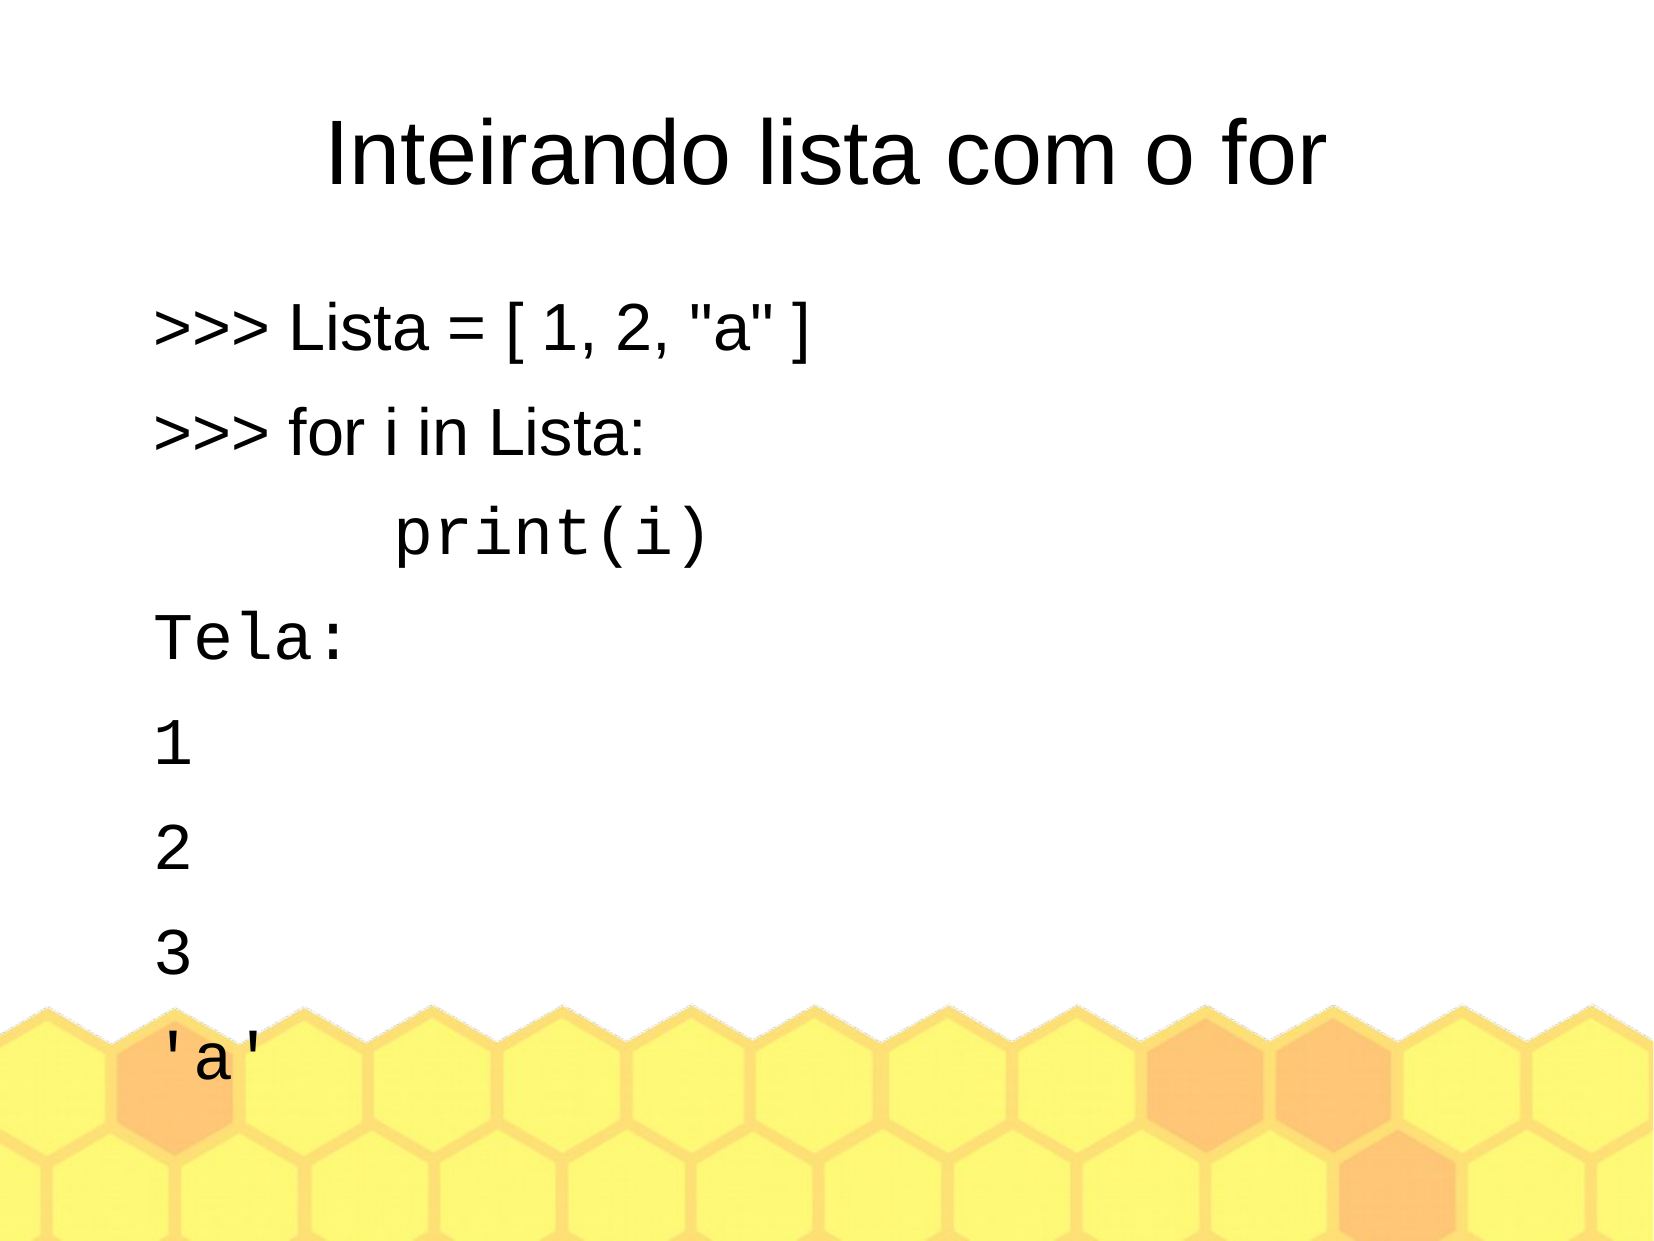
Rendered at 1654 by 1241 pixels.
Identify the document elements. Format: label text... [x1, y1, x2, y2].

list >>> Lista = [ 1, 2, "a" ] >>> for i in Lista: print(i) Tela: 1 2 3 'a' [82, 290, 1571, 1217]
picture [0, 1001, 1654, 1241]
title Inteirando lista com o for [82, 49, 1571, 257]
